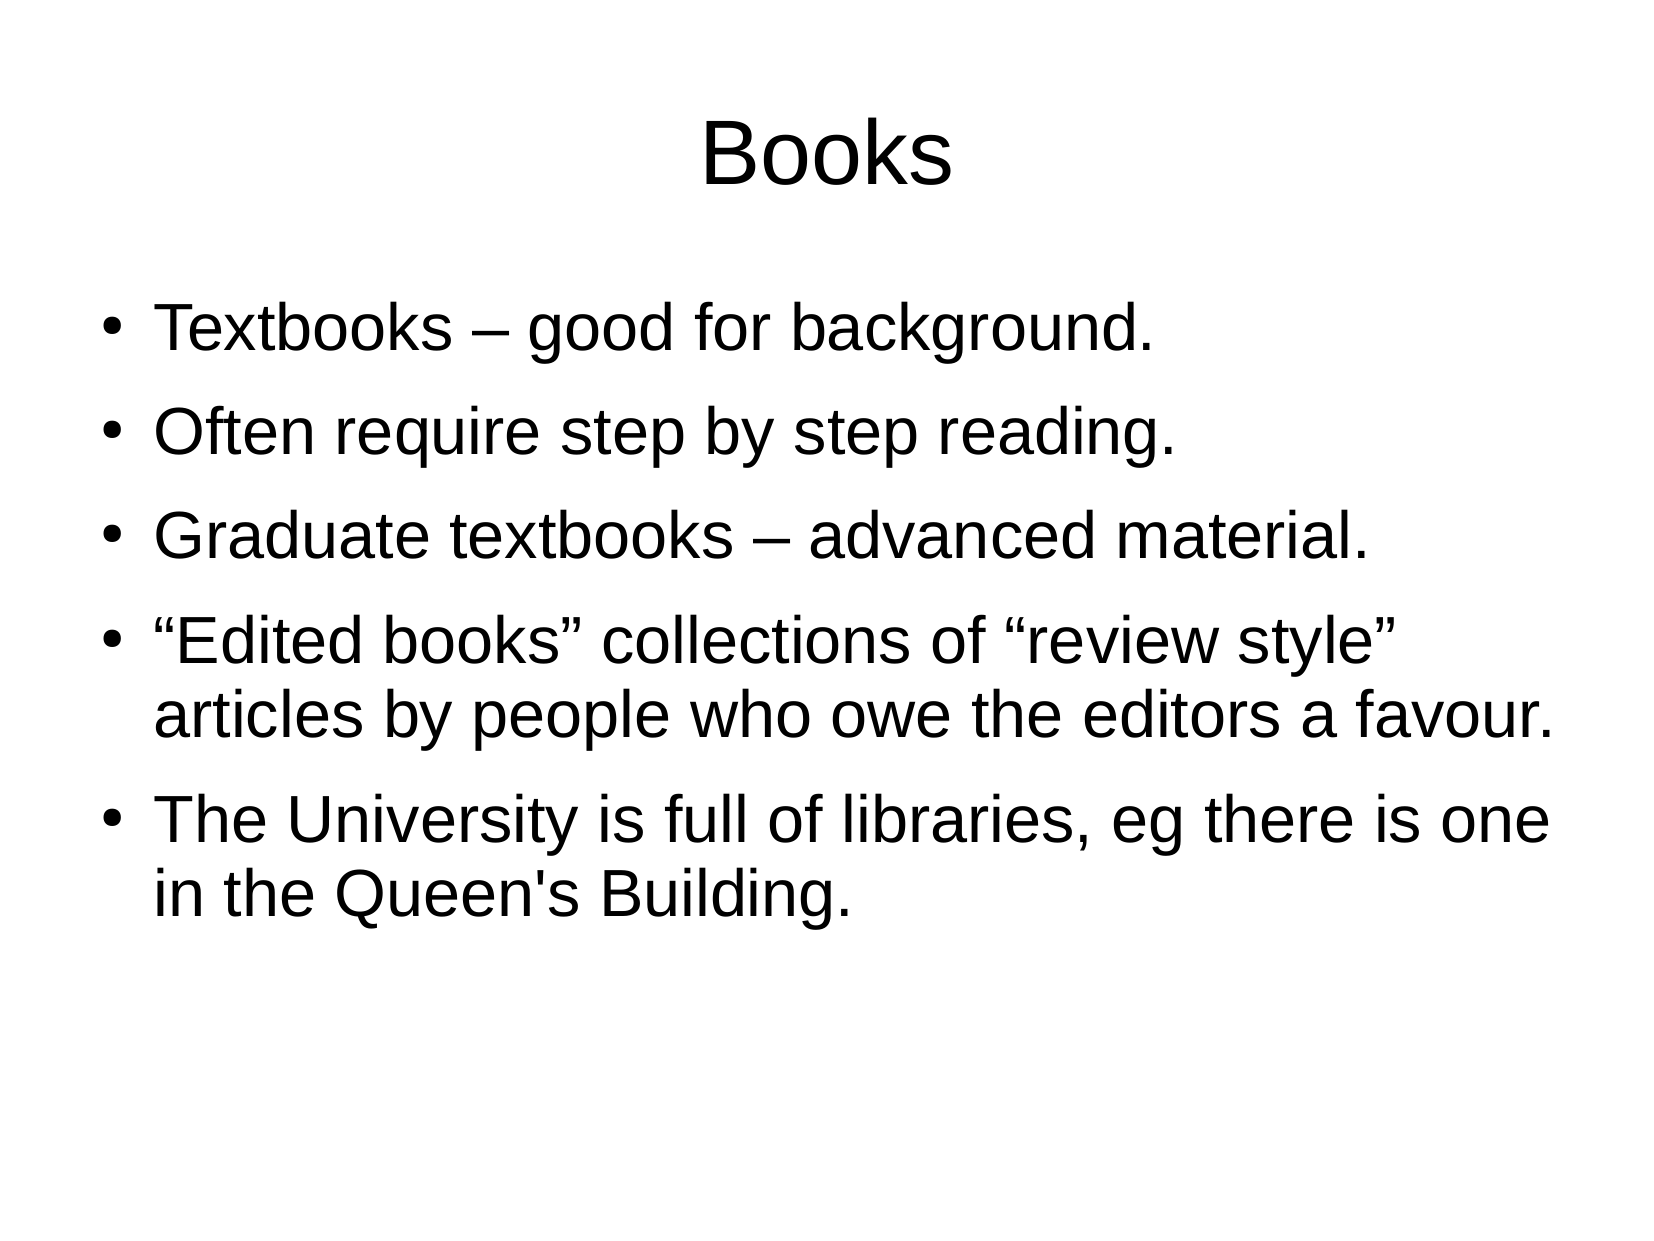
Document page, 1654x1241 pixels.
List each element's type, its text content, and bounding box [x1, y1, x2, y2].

list Textbooks – good for background. Often require step by step reading. Graduate textbooks – advanced material. “Edited books” collections of “review style” articles by people who owe the editors a favour. The University is full of libraries, eg there is one in the Queen's Building. [82, 290, 1571, 1010]
title Books [82, 49, 1571, 257]
